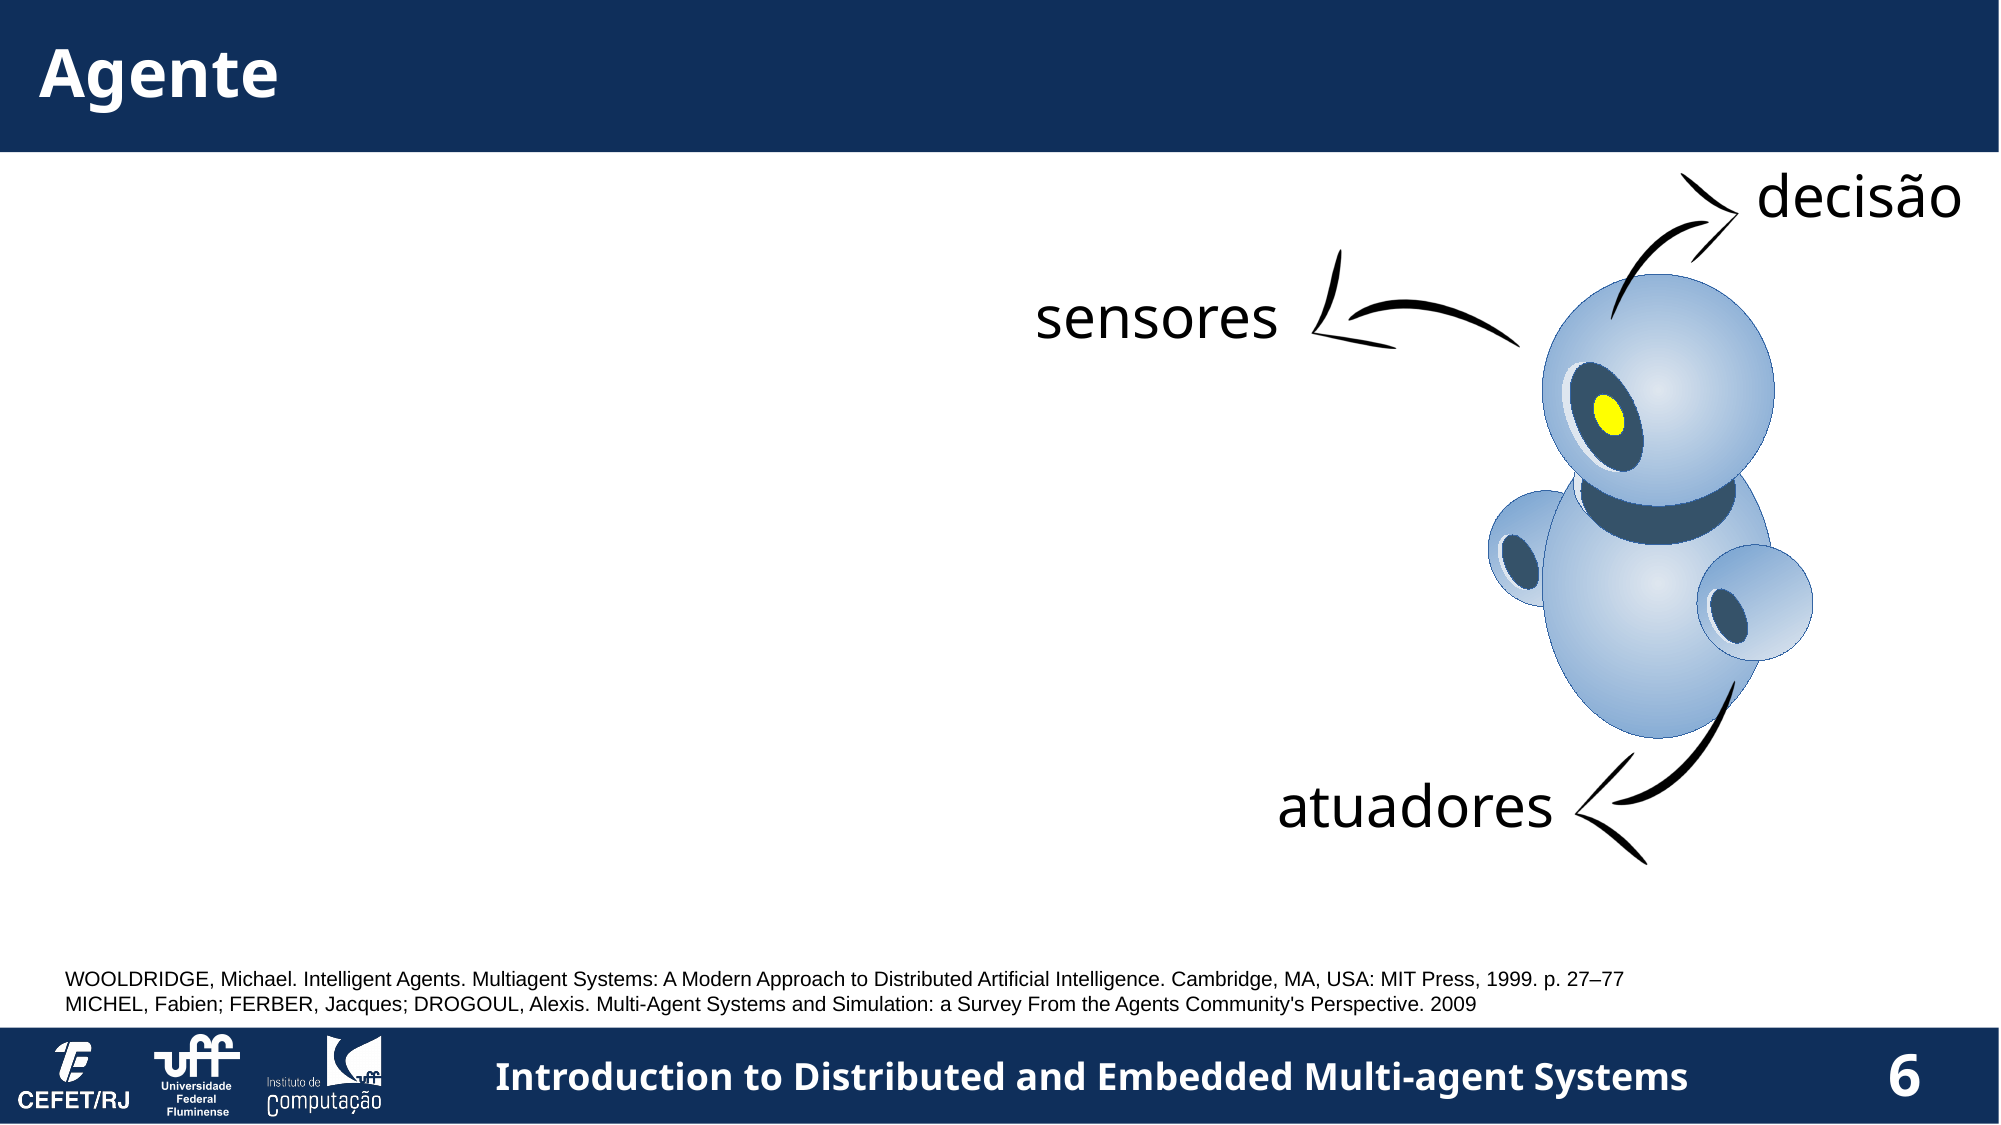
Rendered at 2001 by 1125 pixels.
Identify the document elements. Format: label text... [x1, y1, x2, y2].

picture [1565, 159, 1746, 321]
text_box atuadores [1238, 761, 1593, 847]
picture [1593, 679, 1792, 882]
picture [265, 1033, 383, 1117]
text_box decisão [1683, 151, 2000, 237]
text_box Agente [25, 23, 1999, 119]
text_box WOOLDRIDGE, Michael. Intelligent Agents. Multiagent Systems: A Modern Approach to Distributed Artificial Intelligence. Cambridge, MA, USA: MIT Press, 1999. p. 27–77 MICHEL, Fabien; FERBER, Jacques; DROGOUL, Alexis. Multi-Agent Systems and Simulation: a Survey From the Agents Community's Perspective. 2009 [50, 958, 1969, 1024]
picture [153, 1033, 241, 1121]
text_box [1488, 275, 1813, 738]
text_box sensores [980, 272, 1335, 358]
picture [1311, 249, 1520, 349]
picture [18, 1021, 129, 1125]
